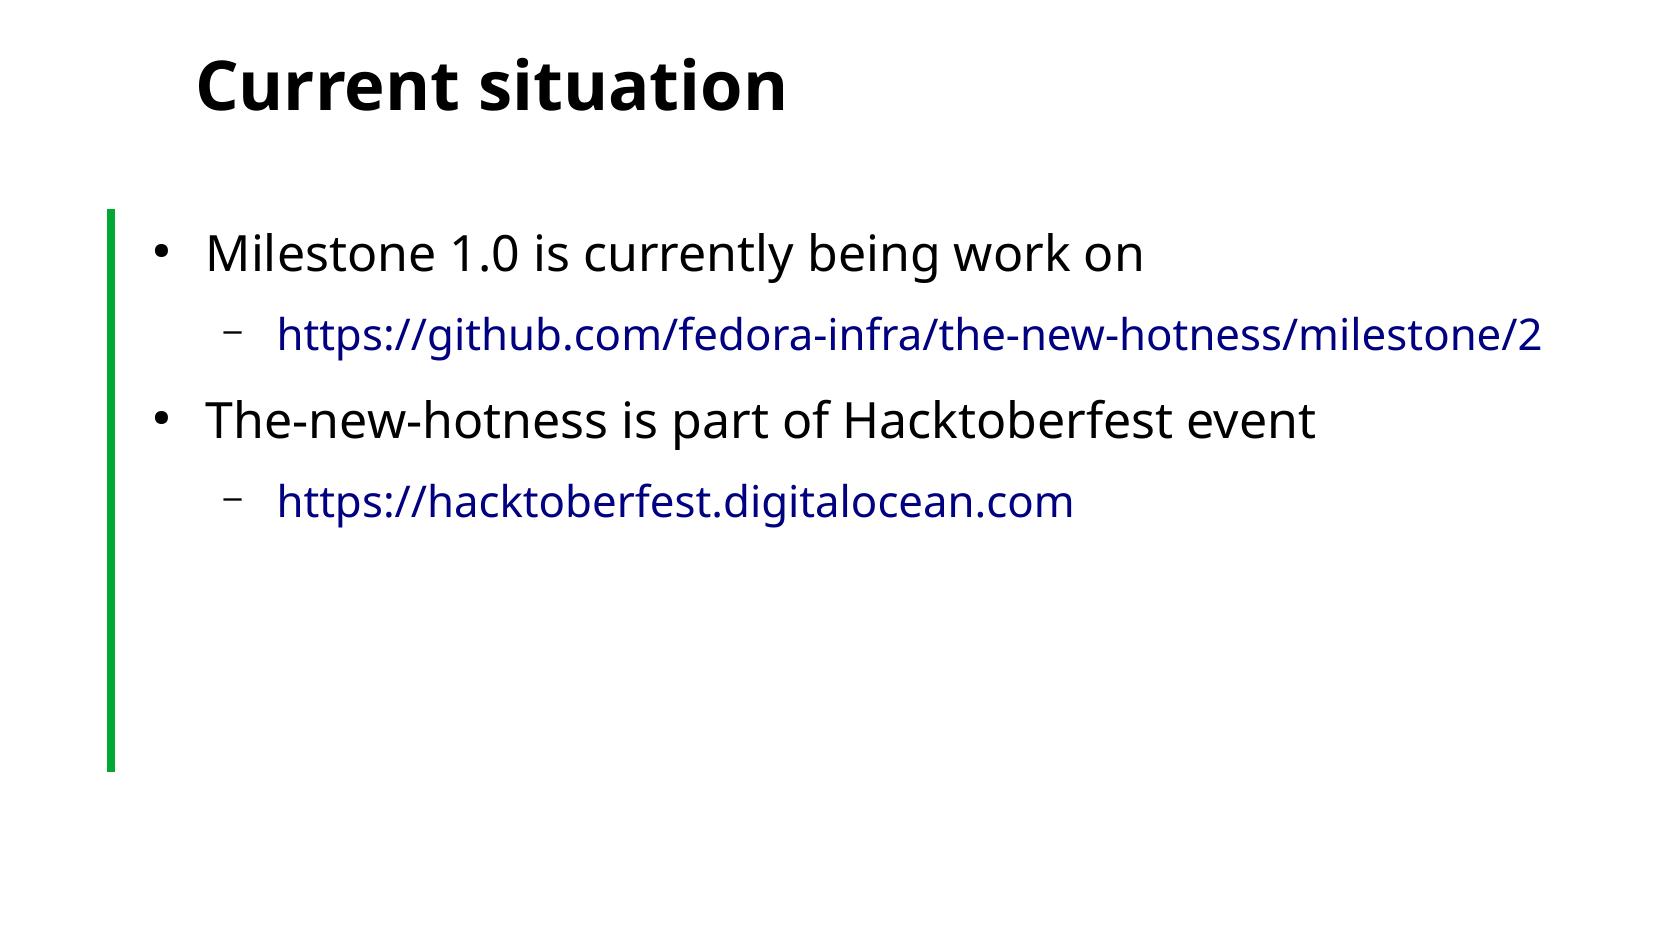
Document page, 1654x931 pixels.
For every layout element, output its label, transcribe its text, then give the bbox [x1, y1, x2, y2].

list Milestone 1.0 is currently being work on https://github.com/fedora-infra/the-new-hotness/milestone/2 The-new-hotness is part of Hacktoberfest event https://hacktoberfest.digitalocean.com [135, 217, 1621, 758]
title Current situation [195, 6, 1621, 162]
